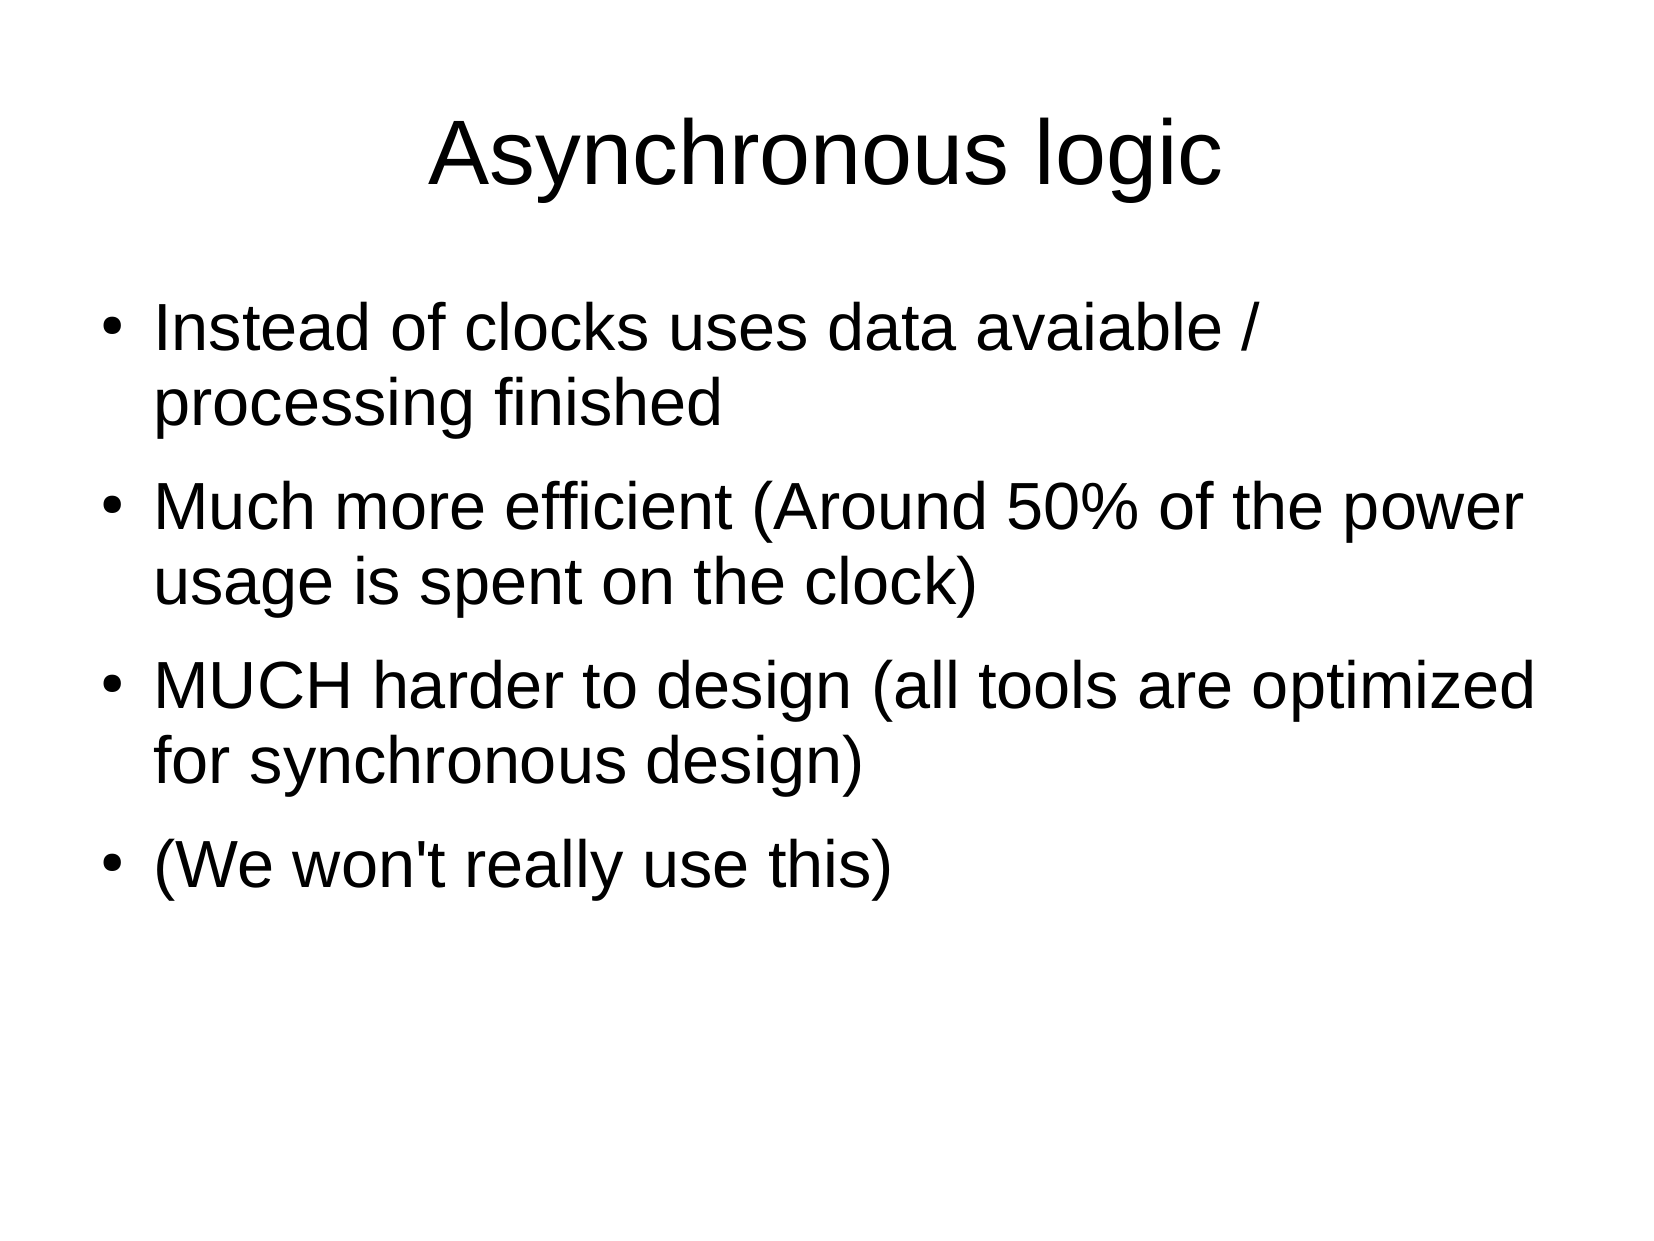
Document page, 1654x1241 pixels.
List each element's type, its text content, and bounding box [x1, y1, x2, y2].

title Asynchronous logic [82, 49, 1571, 257]
list Instead of clocks uses data avaiable / processing finished Much more efficient (Around 50% of the power usage is spent on the clock) MUCH harder to design (all tools are optimized for synchronous design) (We won't really use this) [82, 290, 1571, 1010]
